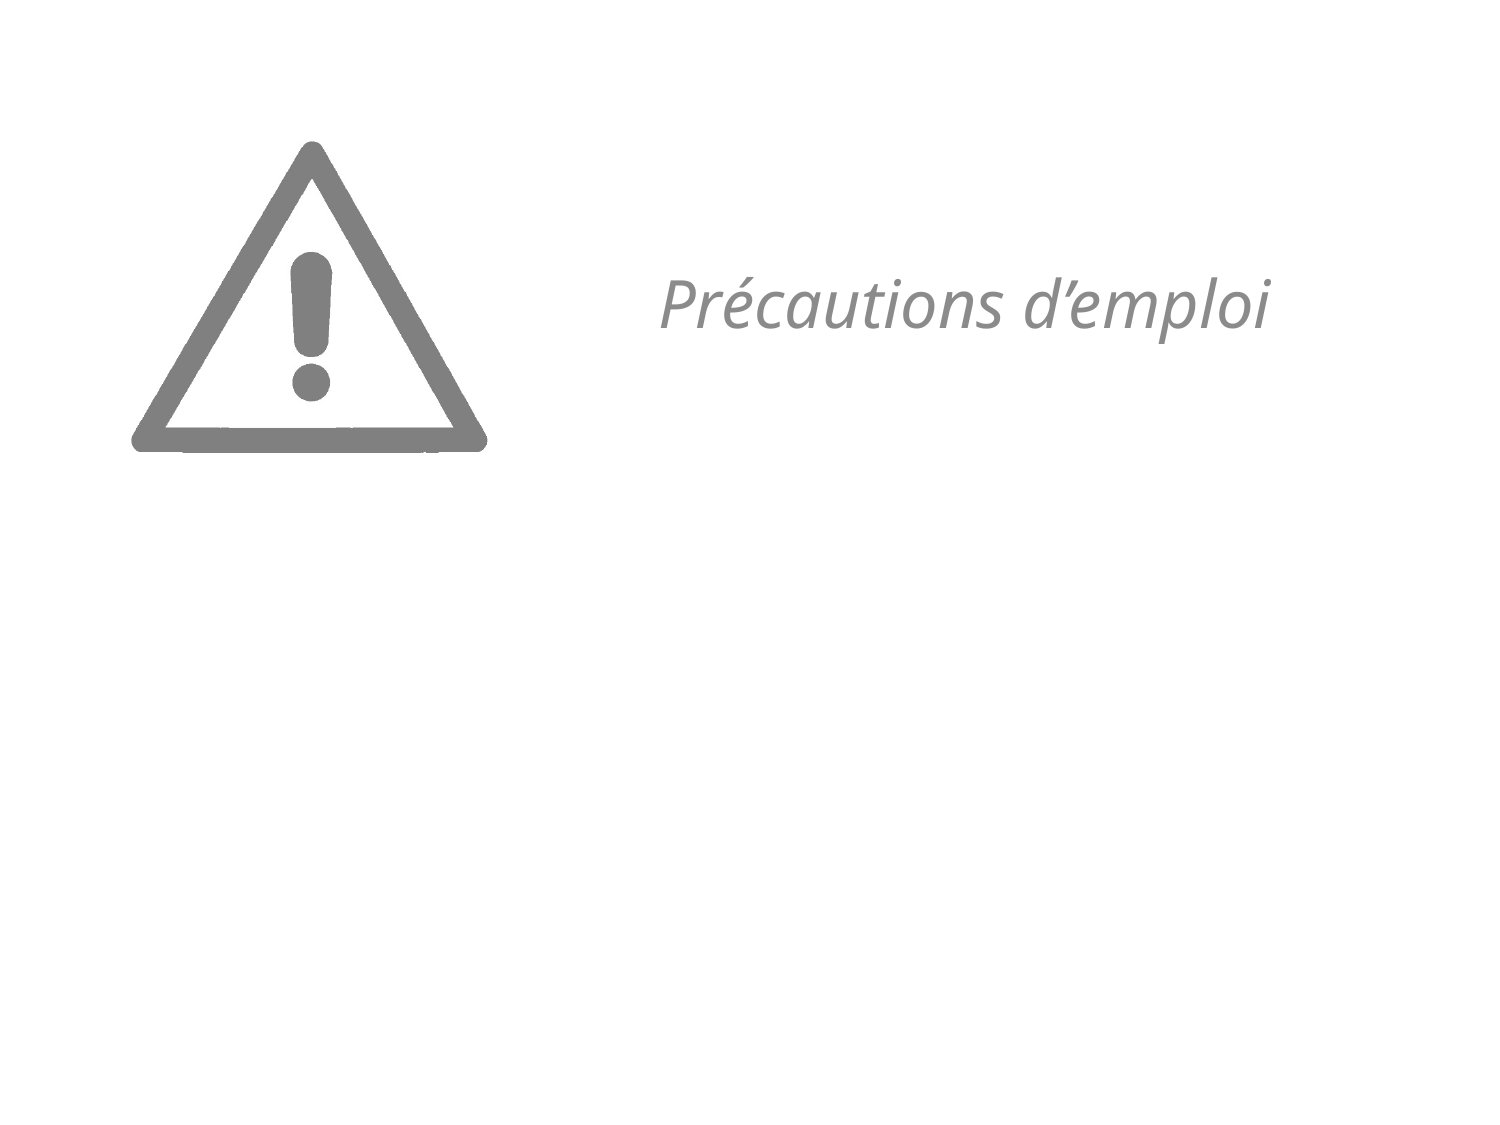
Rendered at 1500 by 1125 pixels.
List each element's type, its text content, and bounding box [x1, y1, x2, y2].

text_box Précautions d’emploi [506, 66, 1424, 538]
picture [112, 119, 507, 484]
